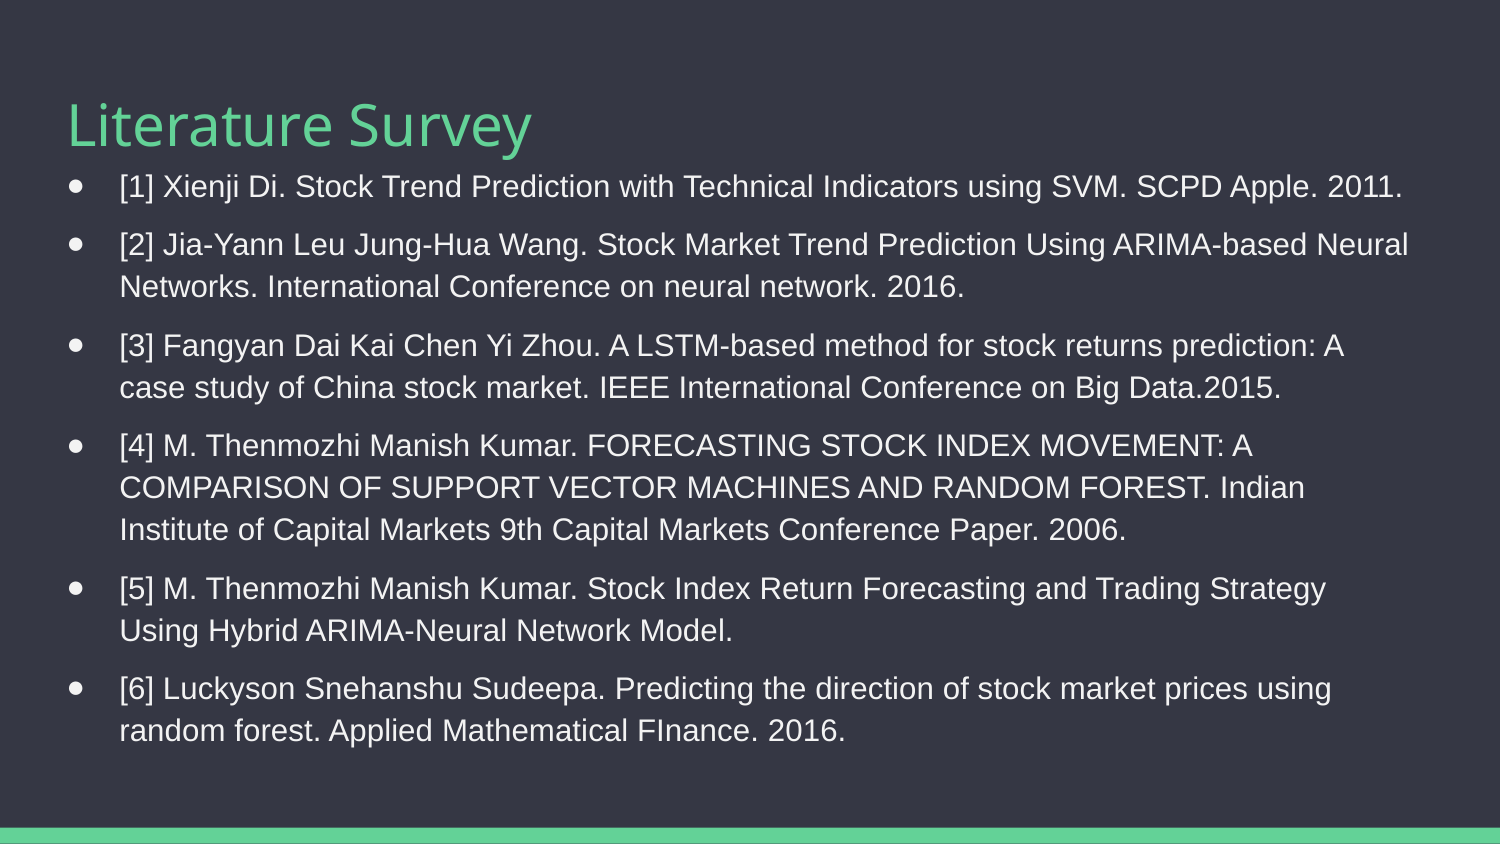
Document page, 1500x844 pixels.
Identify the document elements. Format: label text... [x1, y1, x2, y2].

title Literature Survey [51, 72, 1449, 167]
list [1] Xienji Di. Stock Trend Prediction with Technical Indicators using SVM. SCPD Apple. 2011. [2] Jia-Yann Leu Jung-Hua Wang. Stock Market Trend Prediction Using ARIMA-based Neural Networks. International Conference on neural network. 2016. [3] Fangyan Dai Kai Chen Yi Zhou. A LSTM-based method for stock returns prediction: A case study of China stock market. IEEE International Conference on Big Data.2015. [4] M. Thenmozhi Manish Kumar. FORECASTING STOCK INDEX MOVEMENT: A COMPARISON OF SUPPORT VECTOR MACHINES AND RANDOM FOREST. Indian Institute of Capital Markets 9th Capital Markets Conference Paper. 2006. [5] M. Thenmozhi Manish Kumar. Stock Index Return Forecasting and Trading Strategy Using Hybrid ARIMA-Neural Network Model. [6] Luckyson Snehanshu Sudeepa. Predicting the direction of stock market prices using random forest. Applied Mathematical FInance. 2016. [29, 92, 1427, 810]
